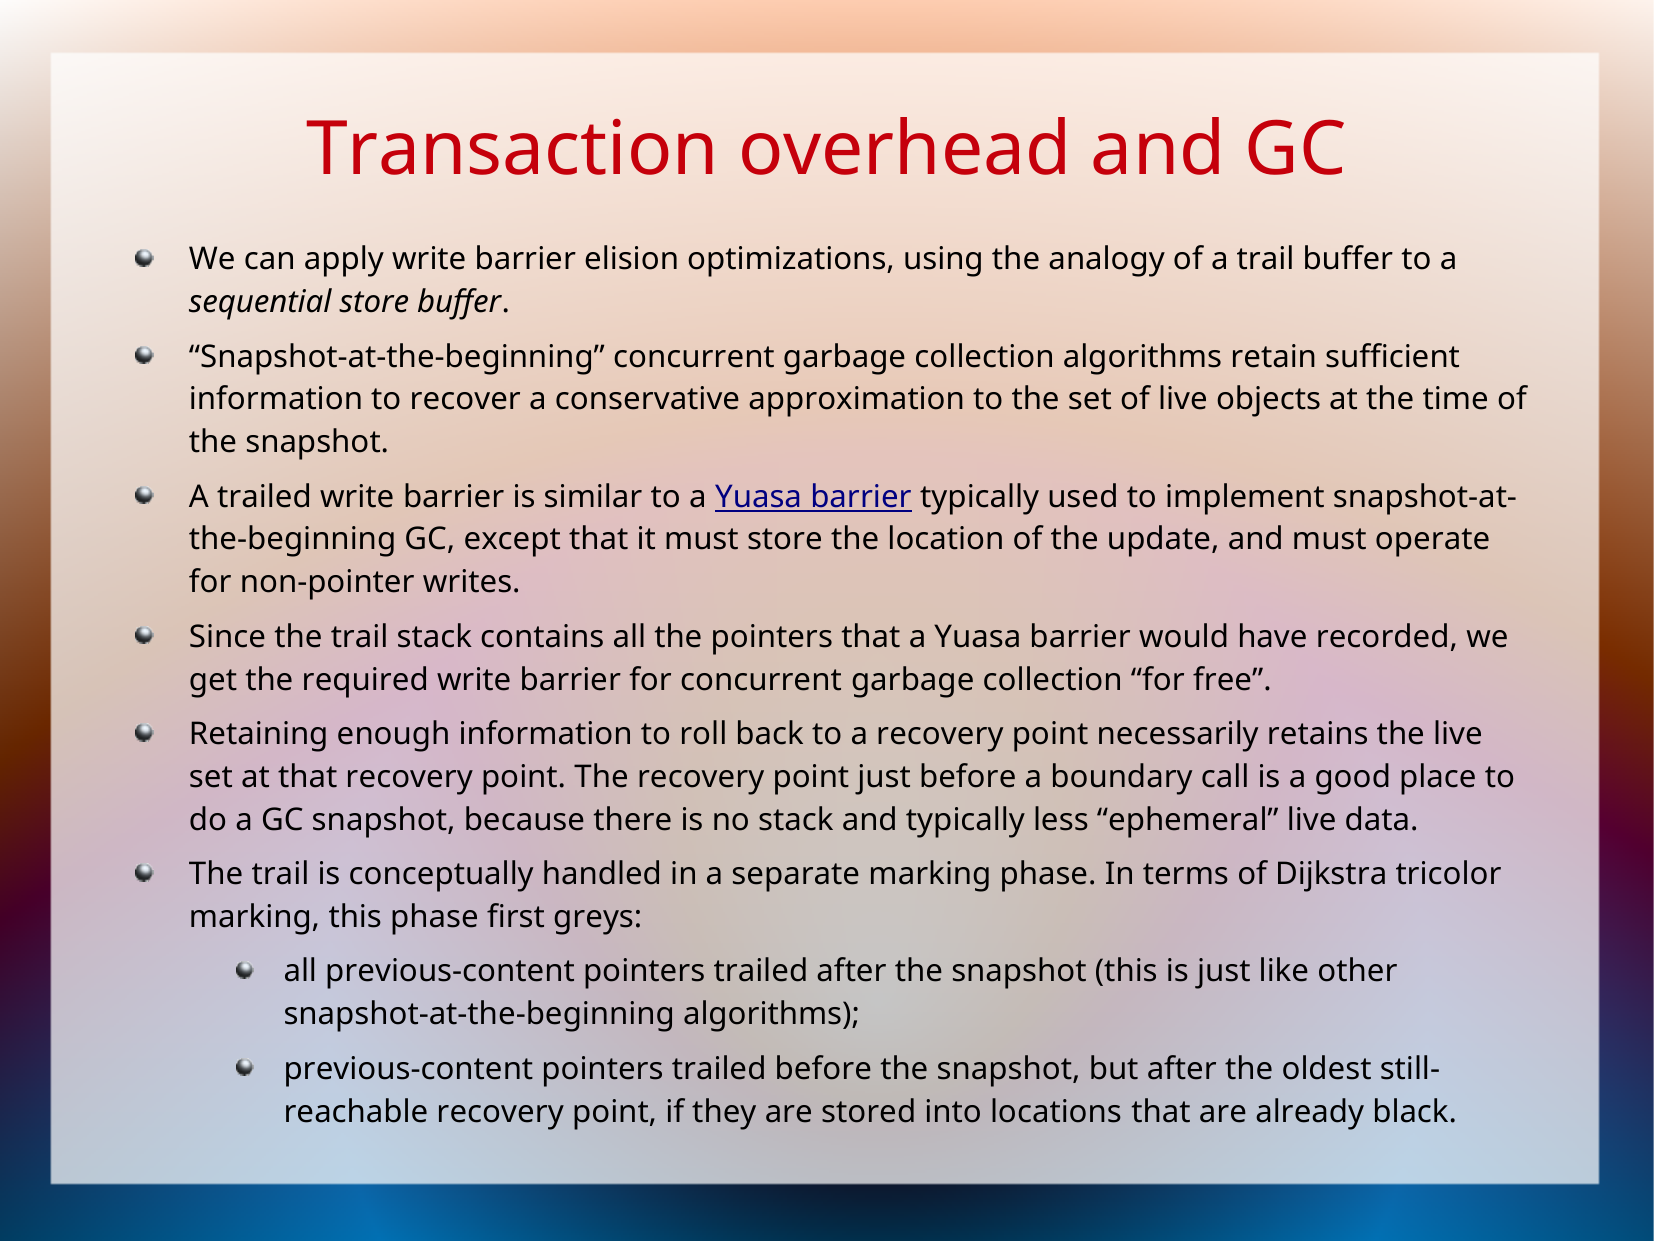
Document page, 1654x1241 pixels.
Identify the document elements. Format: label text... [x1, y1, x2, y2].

title Transaction overhead and GC [82, 55, 1571, 237]
picture [0, 0, 1654, 1241]
list We can apply write barrier elision optimizations, using the analogy of a trail buffer to a sequential store buffer. “Snapshot-at-the-beginning” concurrent garbage collection algorithms retain sufficient information to recover a conservative approximation to the set of live objects at the time of the snapshot. A trailed write barrier is similar to a Yuasa barrier typically used to implement snapshot-at-the-beginning GC, except that it must store the location of the update, and must operate for non-pointer writes. Since the trail stack contains all the pointers that a Yuasa barrier would have recorded, we get the required write barrier for concurrent garbage collection “for free”. Retaining enough information to roll back to a recovery point necessarily retains the live set at that recovery point. The recovery point just before a boundary call is a good place to do a GC snapshot, because there is no stack and typically less “ephemeral” live data. The trail is conceptually handled in a separate marking phase. In terms of Dijkstra tricolor marking, this phase first greys: all previous-content pointers trailed after the snapshot (this is just like other snapshot-at-the-beginning algorithms); previous-content pointers trailed before the snapshot, but after the oldest still-reachable recovery point, if they are stored into locations that are already black. [118, 236, 1536, 1103]
